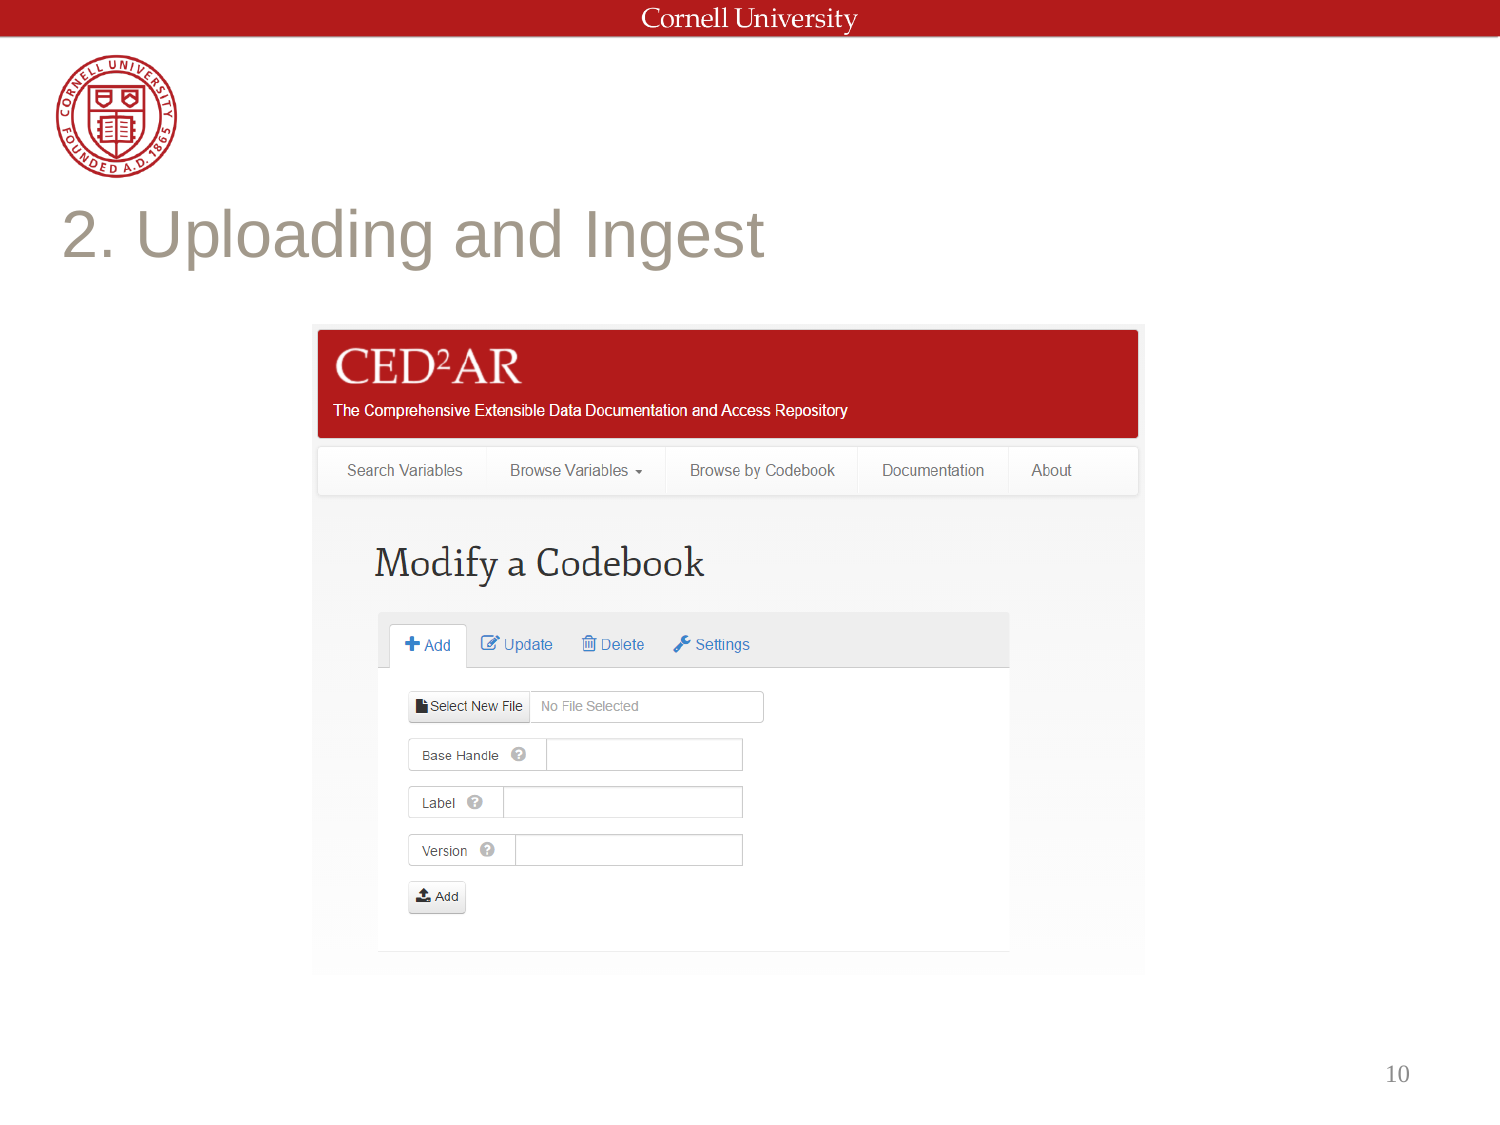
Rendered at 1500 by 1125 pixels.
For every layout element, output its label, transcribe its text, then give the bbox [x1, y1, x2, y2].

slide_number <number> [1074, 1042, 1425, 1103]
picture [635, 0, 860, 60]
title 2. Uploading and Ingest [46, 174, 1471, 288]
picture [312, 324, 1145, 975]
picture [50, 50, 195, 174]
